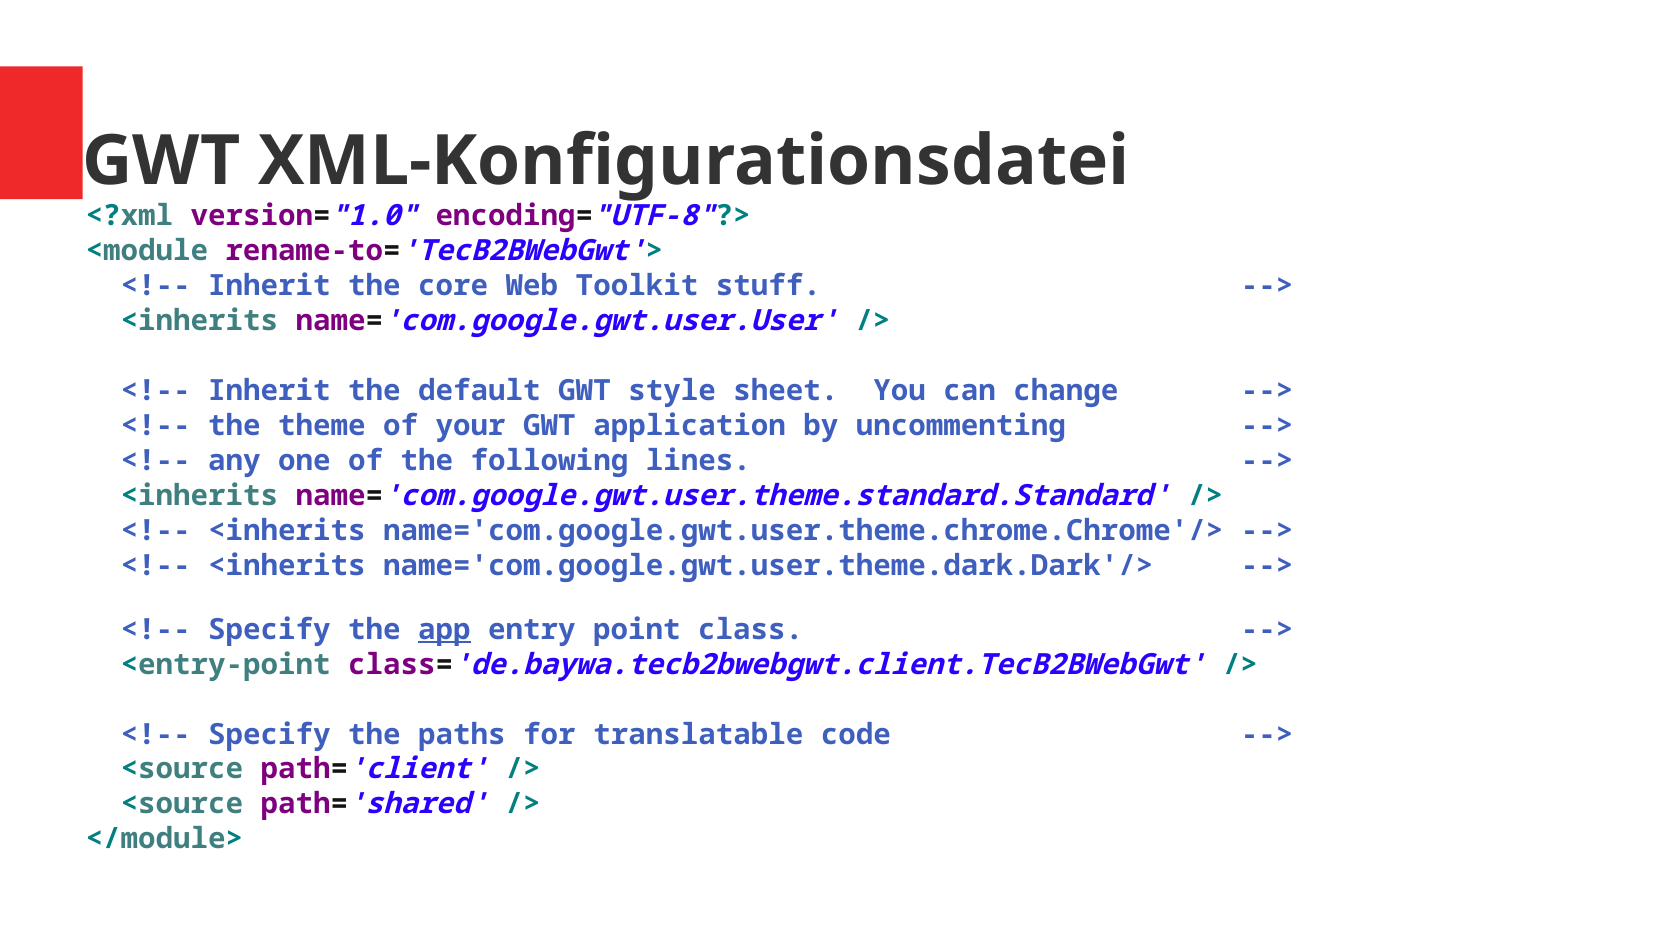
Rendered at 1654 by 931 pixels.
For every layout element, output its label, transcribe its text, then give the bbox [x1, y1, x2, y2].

title GWT XML-Konfigurationsdatei [82, 33, 1571, 189]
text_box <?xml version="1.0" encoding="UTF-8"?> <module rename-to='TecB2BWebGwt'> <!-- Inherit the core Web Toolkit stuff. --> <inherits name='com.google.gwt.user.User' /> <!-- Inherit the default GWT style sheet. You can change --> <!-- the theme of your GWT application by uncommenting --> <!-- any one of the following lines. --> <inherits name='com.google.gwt.user.theme.standard.Standard' /> <!-- <inherits name='com.google.gwt.user.theme.chrome.Chrome'/> --> <!-- <inherits name='com.google.gwt.user.theme.dark.Dark'/> --> <!-- Specify the app entry point class. --> <entry-point class='de.baywa.tecb2bwebgwt.client.TecB2BWebGwt' /> <!-- Specify the paths for translatable code --> <source path='client' /> <source path='shared' /> </module> [70, 189, 1606, 863]
